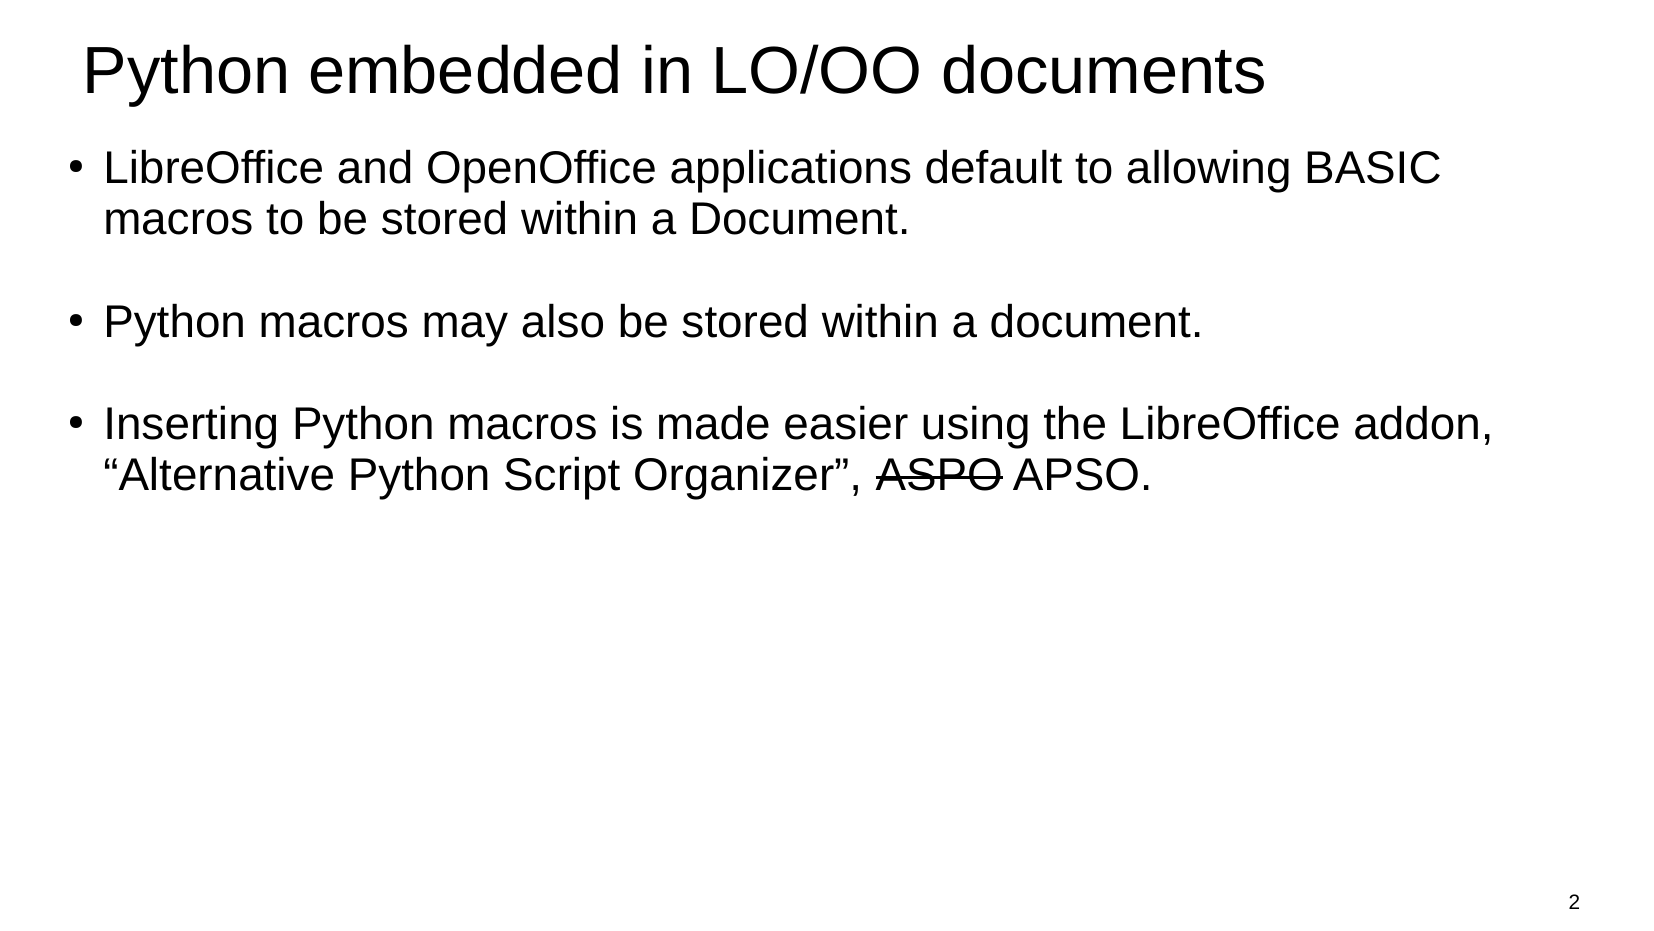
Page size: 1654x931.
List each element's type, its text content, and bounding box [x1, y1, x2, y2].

text_box <number> [1553, 883, 1654, 922]
subtitle LibreOffice and OpenOffice applications default to allowing BASIC macros to be stored within a Document. Python macros may also be stored within a document. Inserting Python macros is made easier using the LibreOffice addon, “Alternative Python Script Organizer”, ASPO APSO. [67, 141, 1557, 758]
title Python embedded in LO/OO documents [82, 32, 1571, 108]
